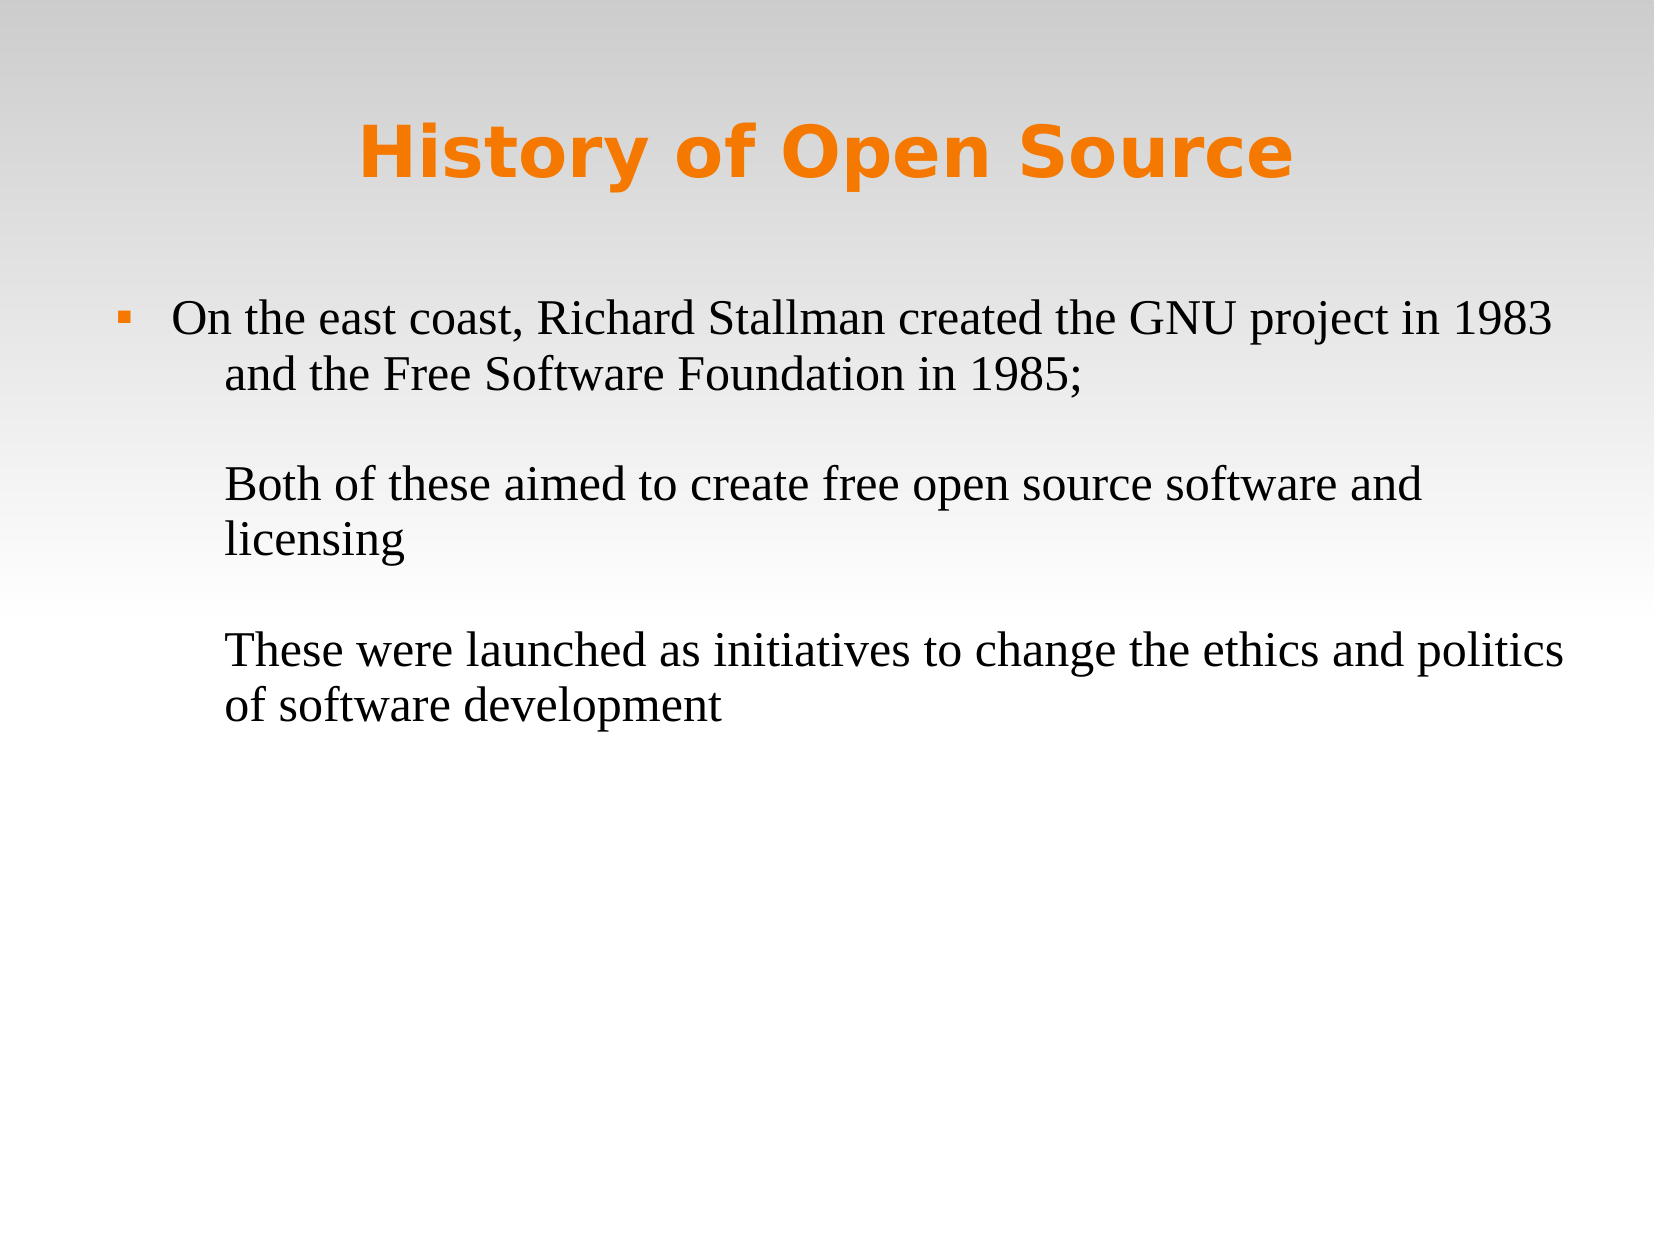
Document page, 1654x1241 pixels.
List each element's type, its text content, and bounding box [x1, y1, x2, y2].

title History of Open Source [82, 49, 1571, 257]
list On the east coast, Richard Stallman created the GNU project in 1983 and the Free Software Foundation in 1985; Both of these aimed to create free open source software and licensing These were launched as initiatives to change the ethics and politics of software development [82, 290, 1571, 1109]
